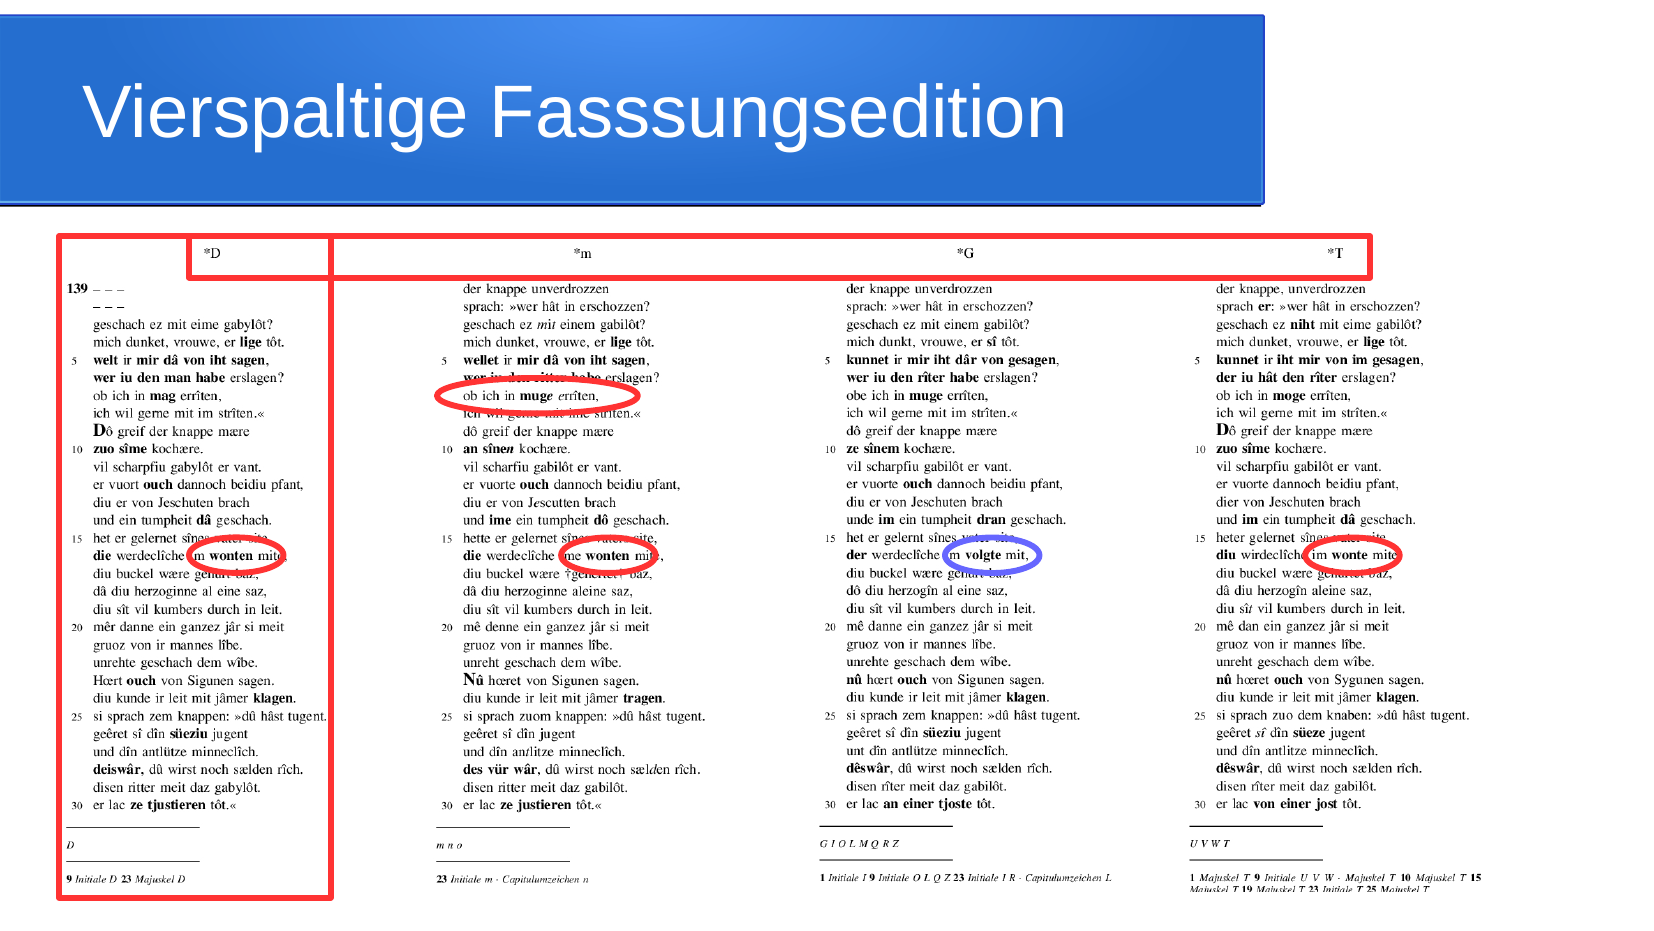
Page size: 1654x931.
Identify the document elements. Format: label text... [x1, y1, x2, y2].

picture [192, 242, 328, 275]
picture [62, 242, 328, 892]
title Vierspaltige Fasssungsedition [82, 35, 1235, 189]
picture [334, 281, 712, 892]
picture [334, 242, 712, 275]
picture [814, 242, 1367, 275]
picture [814, 242, 1488, 892]
